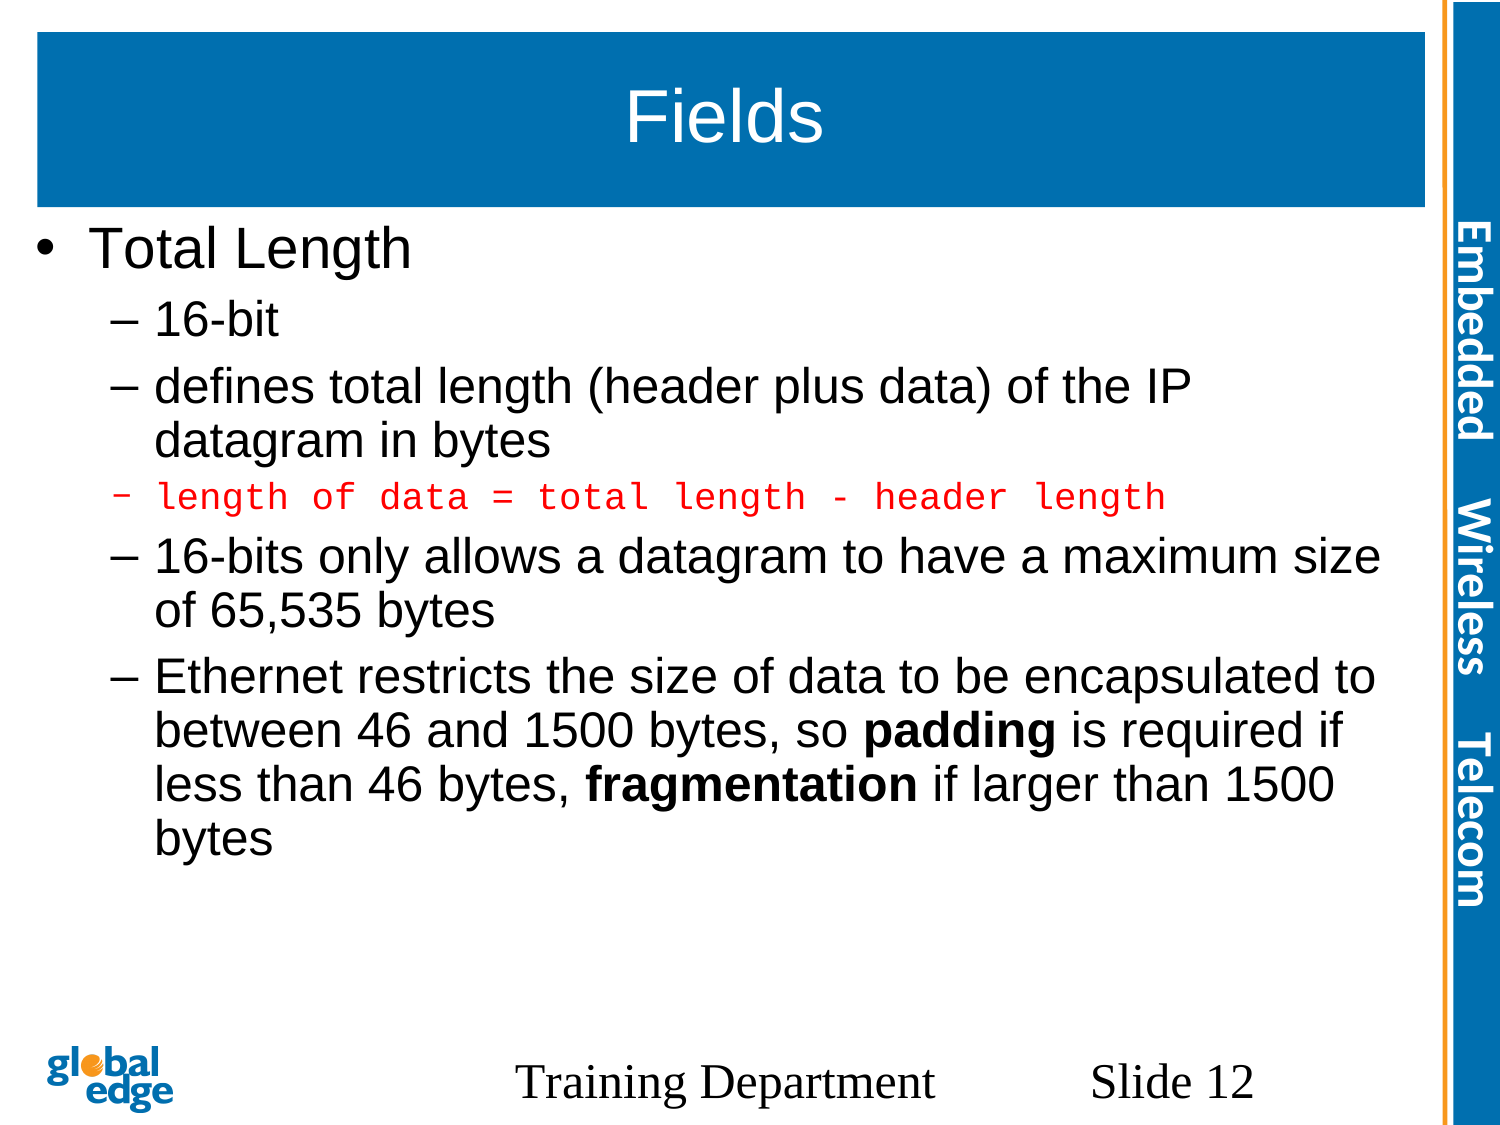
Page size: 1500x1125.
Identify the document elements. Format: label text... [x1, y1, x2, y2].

list Total Length 16-bit defines total length (header plus data) of the IP datagram in bytes length of data = total length - header length 16-bits only allows a datagram to have a maximum size of 65,535 bytes Ethernet restricts the size of data to be encapsulated to between 46 and 1500 bytes, so padding is required if less than 46 bytes, fragmentation if larger than 1500 bytes [35, 218, 1412, 1038]
title Fields [88, 64, 1361, 162]
picture [34, 1034, 185, 1125]
